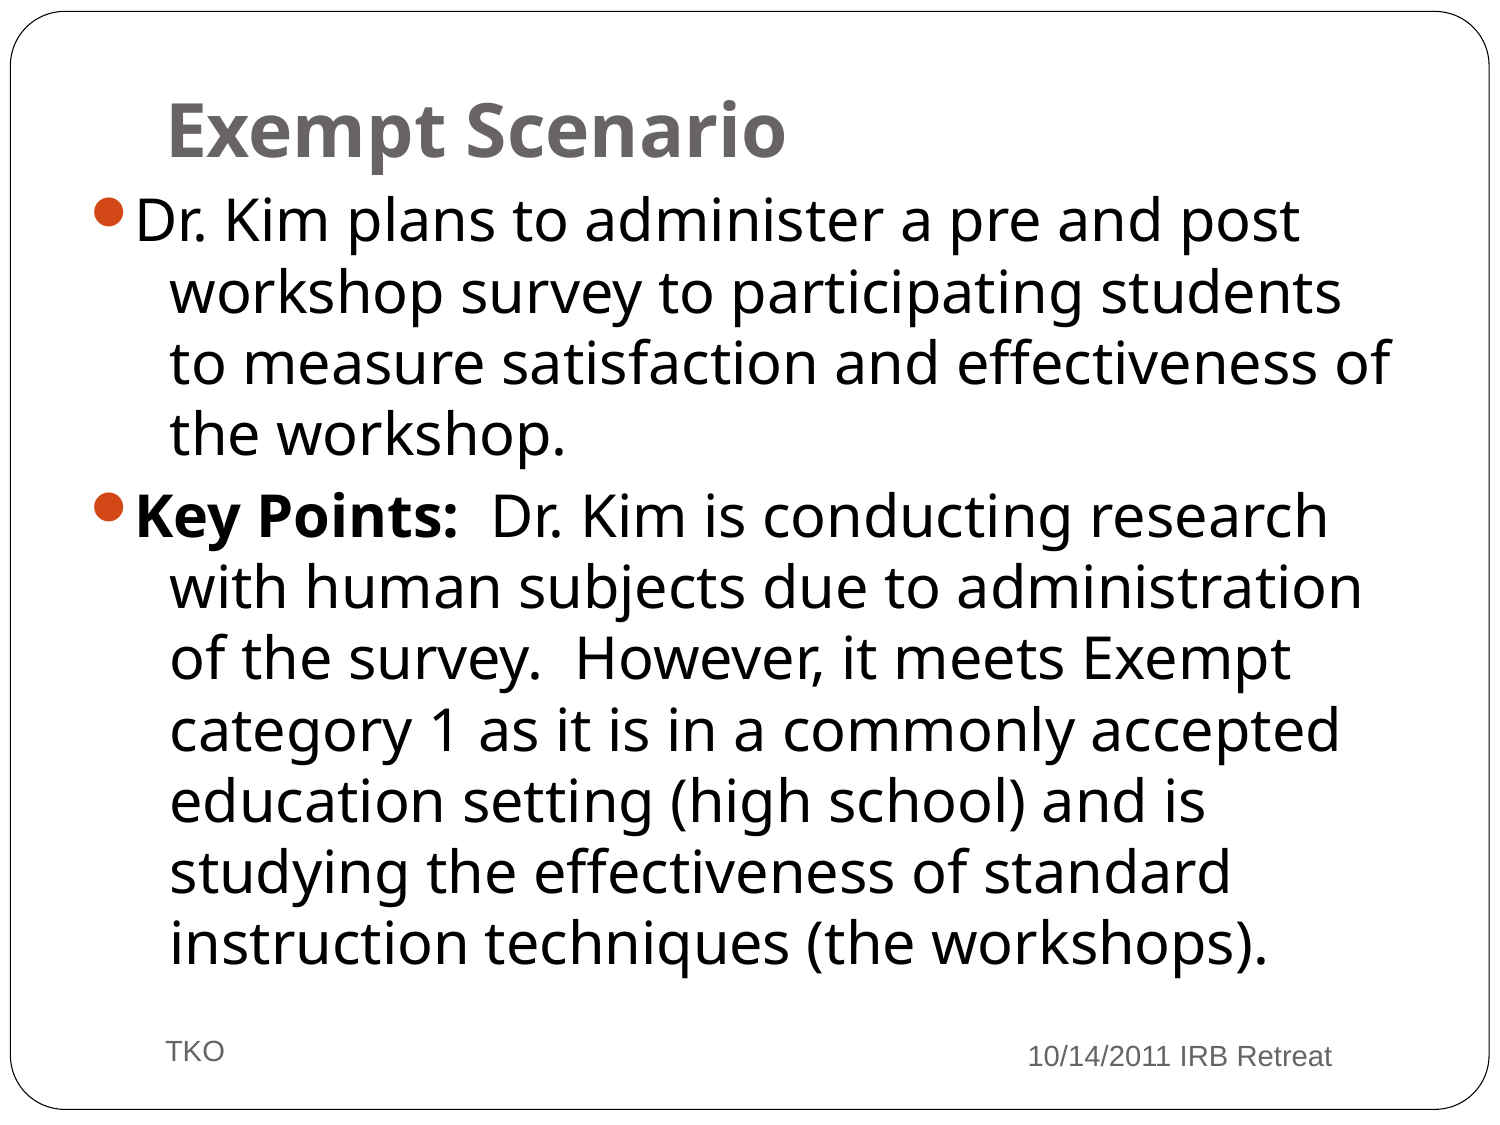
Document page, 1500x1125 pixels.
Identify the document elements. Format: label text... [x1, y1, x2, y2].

text_box 10/14/2011 IRB Retreat [1012, 1015, 1419, 1094]
title Exempt Scenario [150, 45, 1426, 174]
text_box TKO [150, 1012, 801, 1088]
list Dr. Kim plans to administer a pre and post workshop survey to participating students to measure satisfaction and effectiveness of the workshop. Key Points: Dr. Kim is conducting research with human subjects due to administration of the survey. However, it meets Exempt category 1 as it is in a commonly accepted education setting (high school) and is studying the effectiveness of standard instruction techniques (the workshops). [75, 174, 1426, 988]
